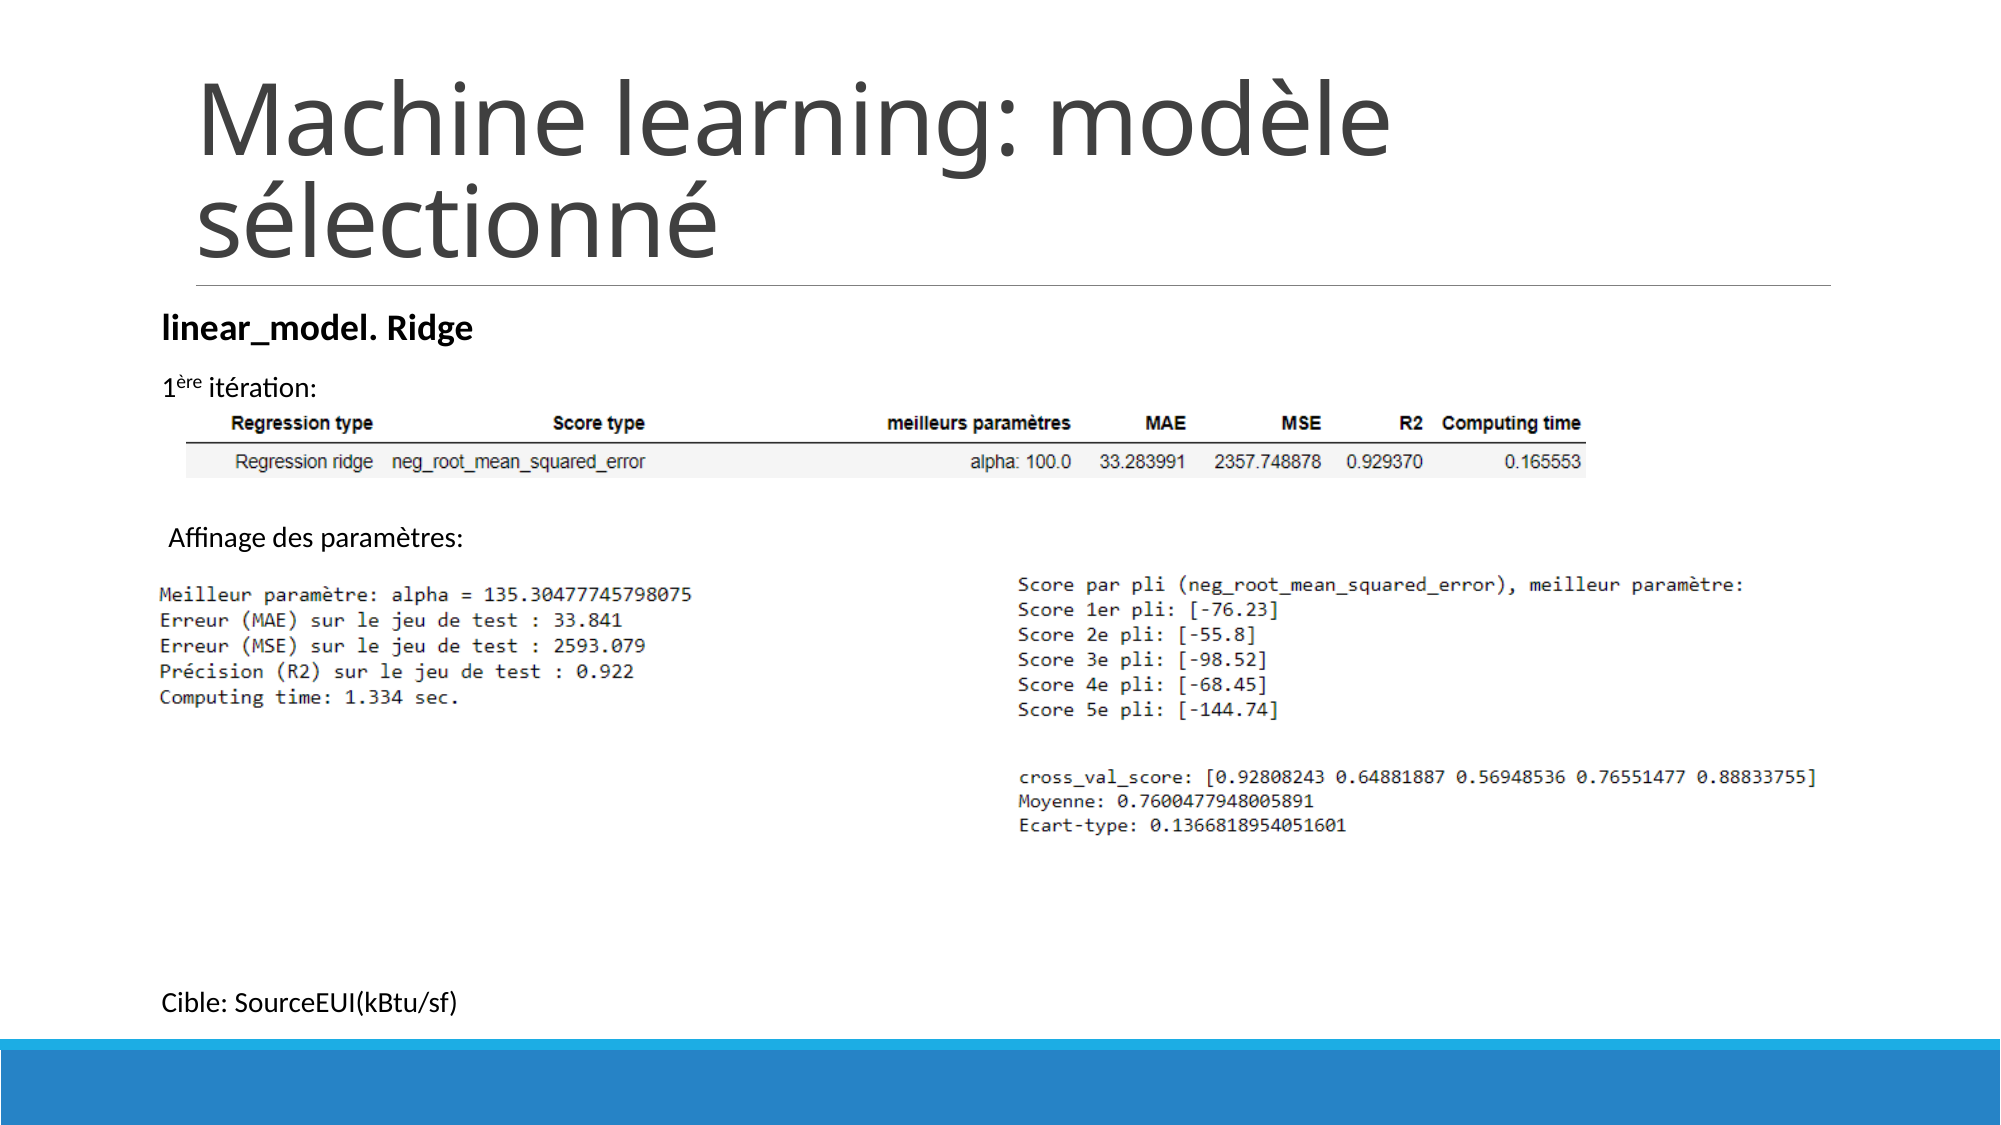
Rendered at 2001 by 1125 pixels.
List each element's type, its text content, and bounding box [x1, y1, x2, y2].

text_box linear_model. Ridge [146, 295, 789, 357]
picture [1010, 570, 1753, 724]
text_box Affinage des paramètres: [153, 510, 796, 562]
text_box 1ère itération: [146, 360, 371, 412]
picture [186, 412, 1586, 478]
text_box Cible: SourceEUI(kBtu/sf) [146, 975, 789, 1027]
picture [153, 577, 709, 720]
title Machine learning: modèle sélectionné [180, 47, 1831, 286]
picture [1010, 763, 1817, 848]
